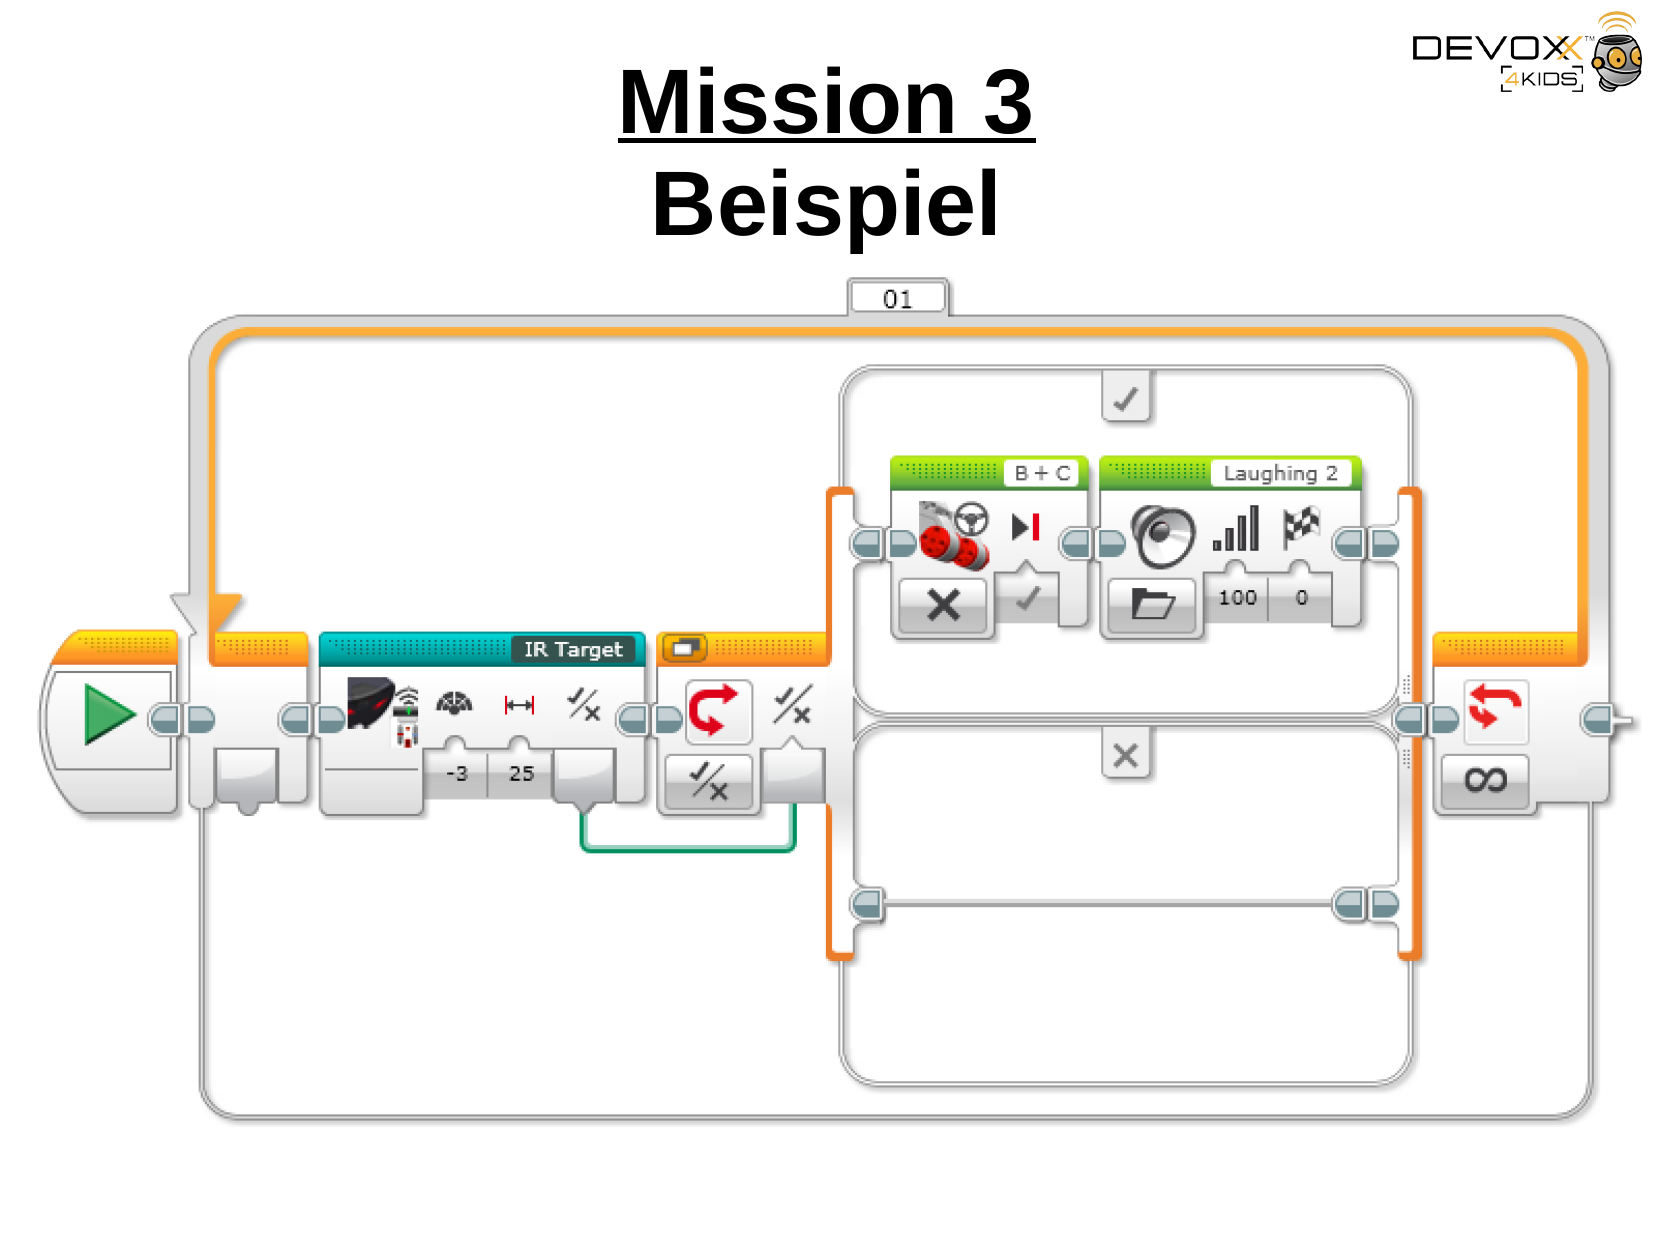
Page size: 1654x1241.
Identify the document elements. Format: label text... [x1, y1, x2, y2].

title Mission 3 Beispiel [82, 49, 1571, 257]
picture [1413, 11, 1642, 92]
picture [2, 269, 1654, 1160]
